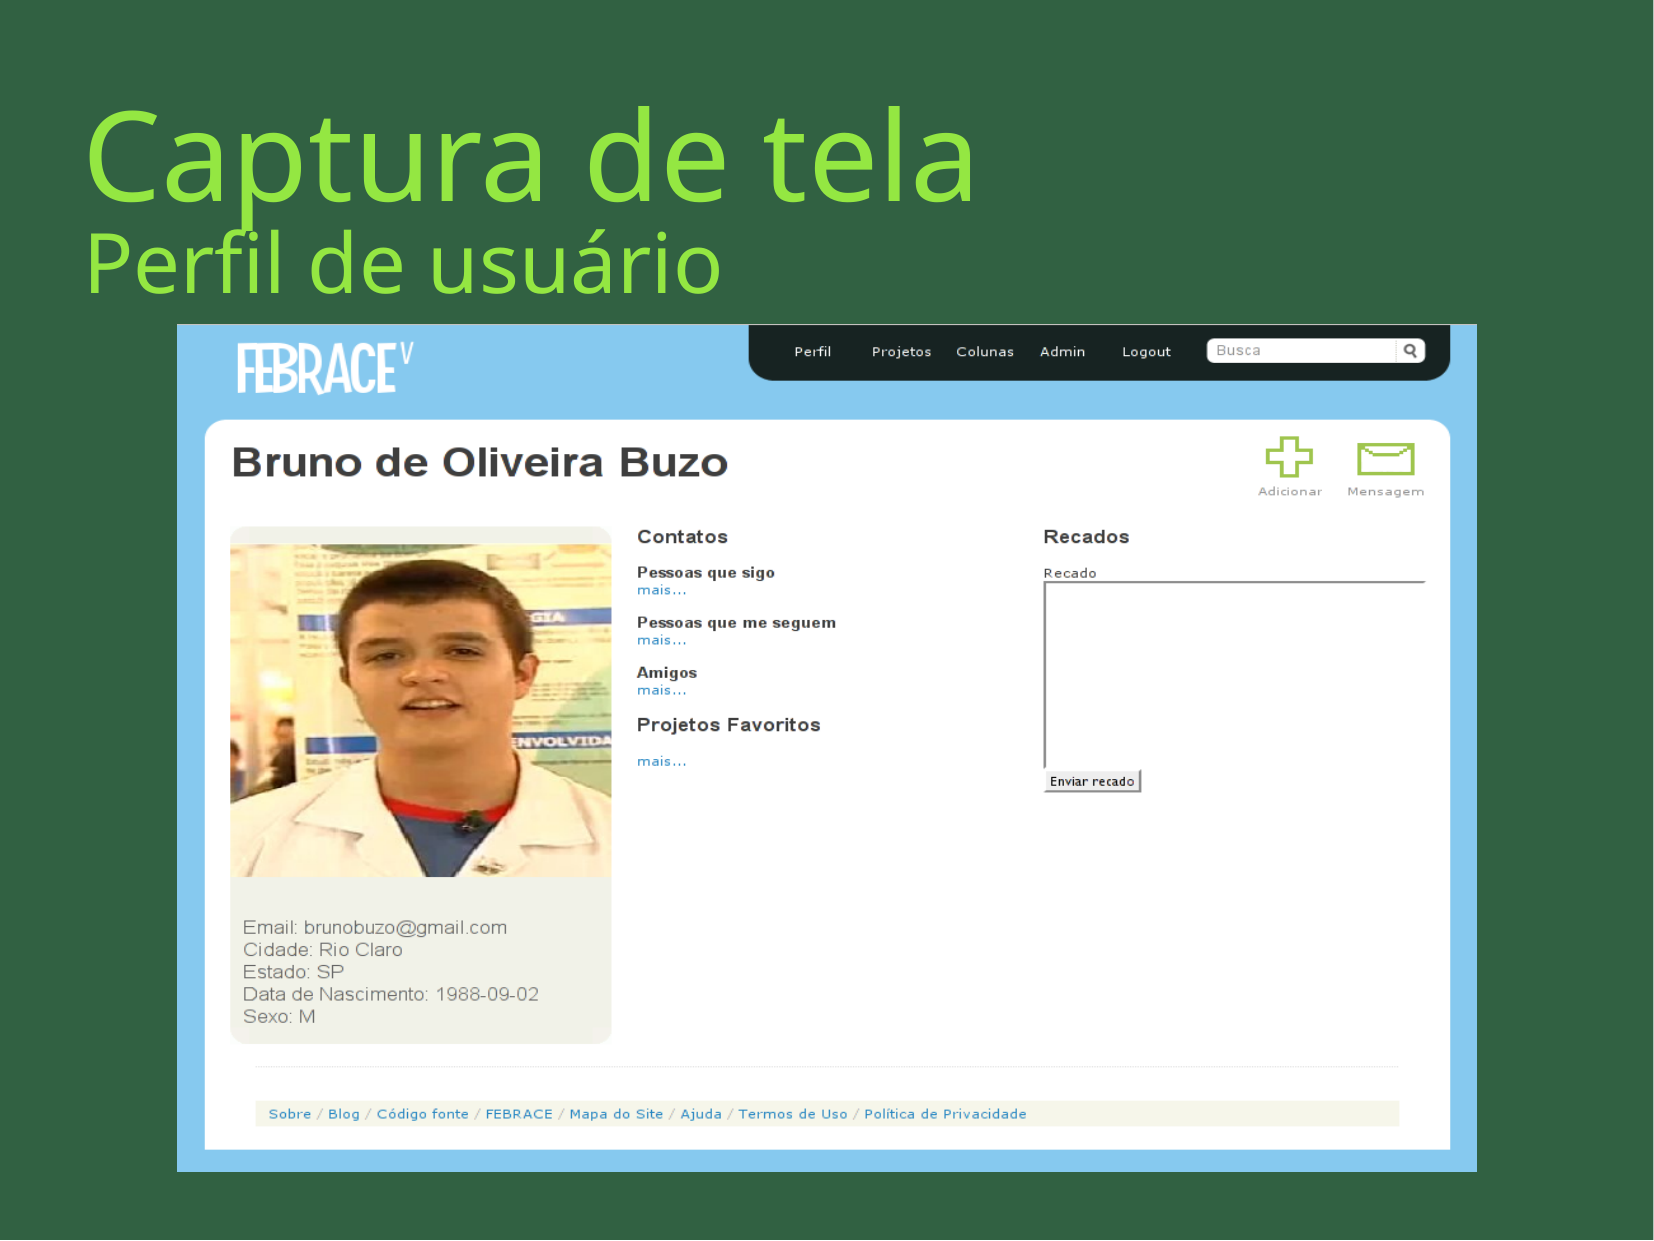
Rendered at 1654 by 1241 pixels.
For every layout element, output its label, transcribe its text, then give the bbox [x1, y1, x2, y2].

title Perfil de usuário [83, 183, 1572, 340]
picture [177, 324, 1477, 1172]
title Captura de tela [82, 49, 1571, 257]
